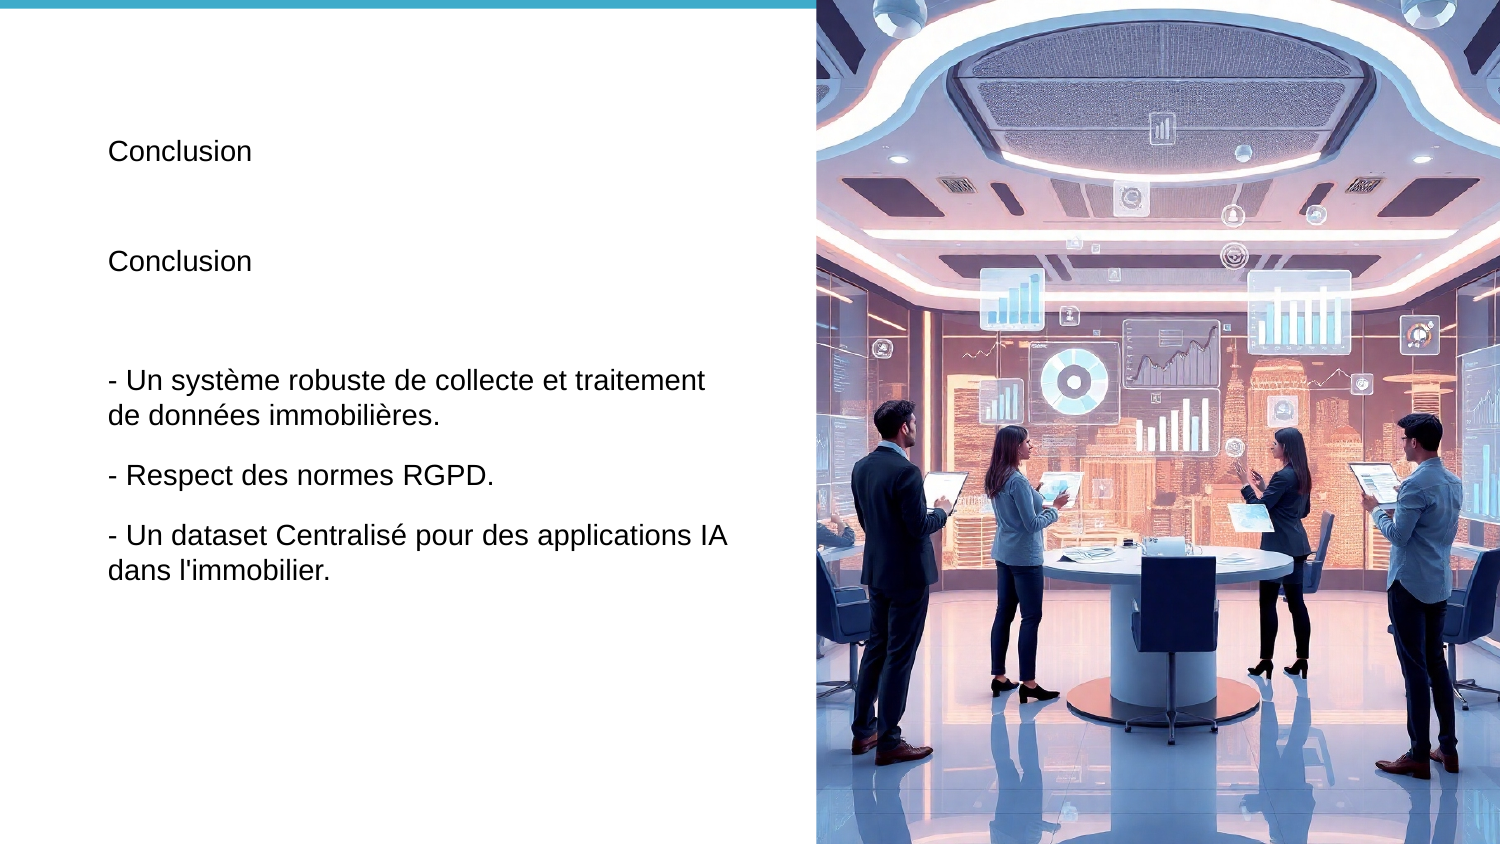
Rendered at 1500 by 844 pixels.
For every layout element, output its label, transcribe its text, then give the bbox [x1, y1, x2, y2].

picture [816, 0, 1500, 844]
list Conclusion - Un système robuste de collecte et traitement de données immobilières. - Respect des normes RGPD. - Un dataset Centralisé pour des applications IA dans l'immobilier. [92, 226, 747, 765]
title Conclusion [92, 72, 765, 227]
